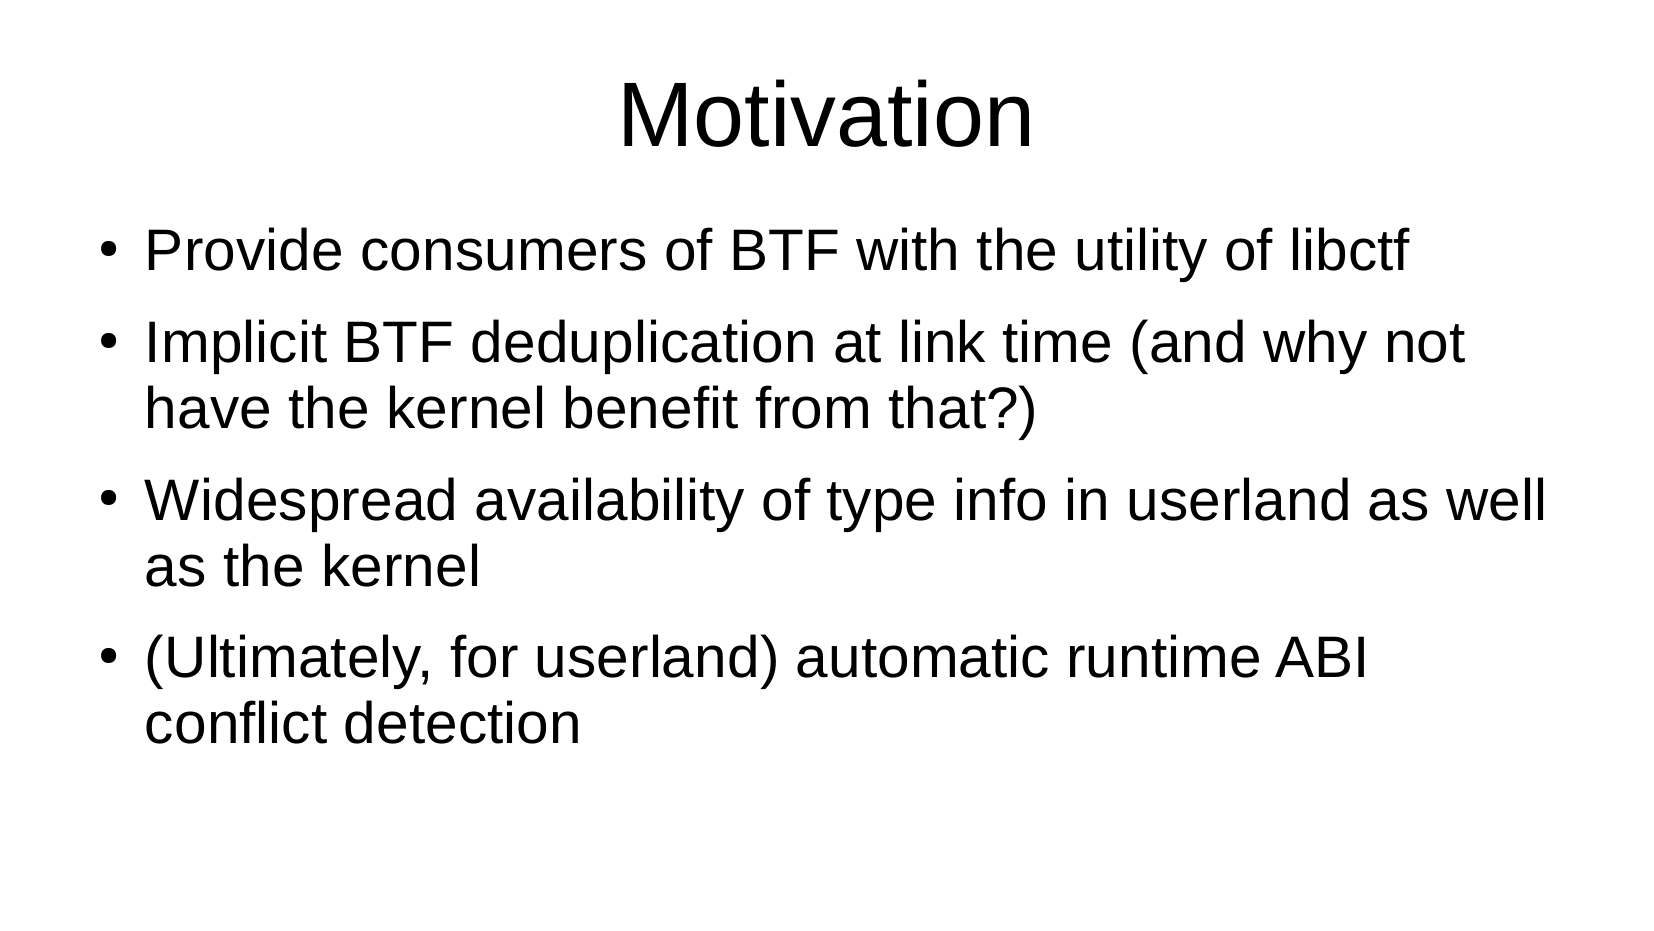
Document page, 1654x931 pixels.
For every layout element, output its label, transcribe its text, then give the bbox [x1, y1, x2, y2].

list Provide consumers of BTF with the utility of libctf Implicit BTF deduplication at link time (and why not have the kernel benefit from that?) Widespread availability of type info in userland as well as the kernel (Ultimately, for userland) automatic runtime ABI conflict detection [82, 217, 1571, 758]
title Motivation [82, 37, 1571, 193]
